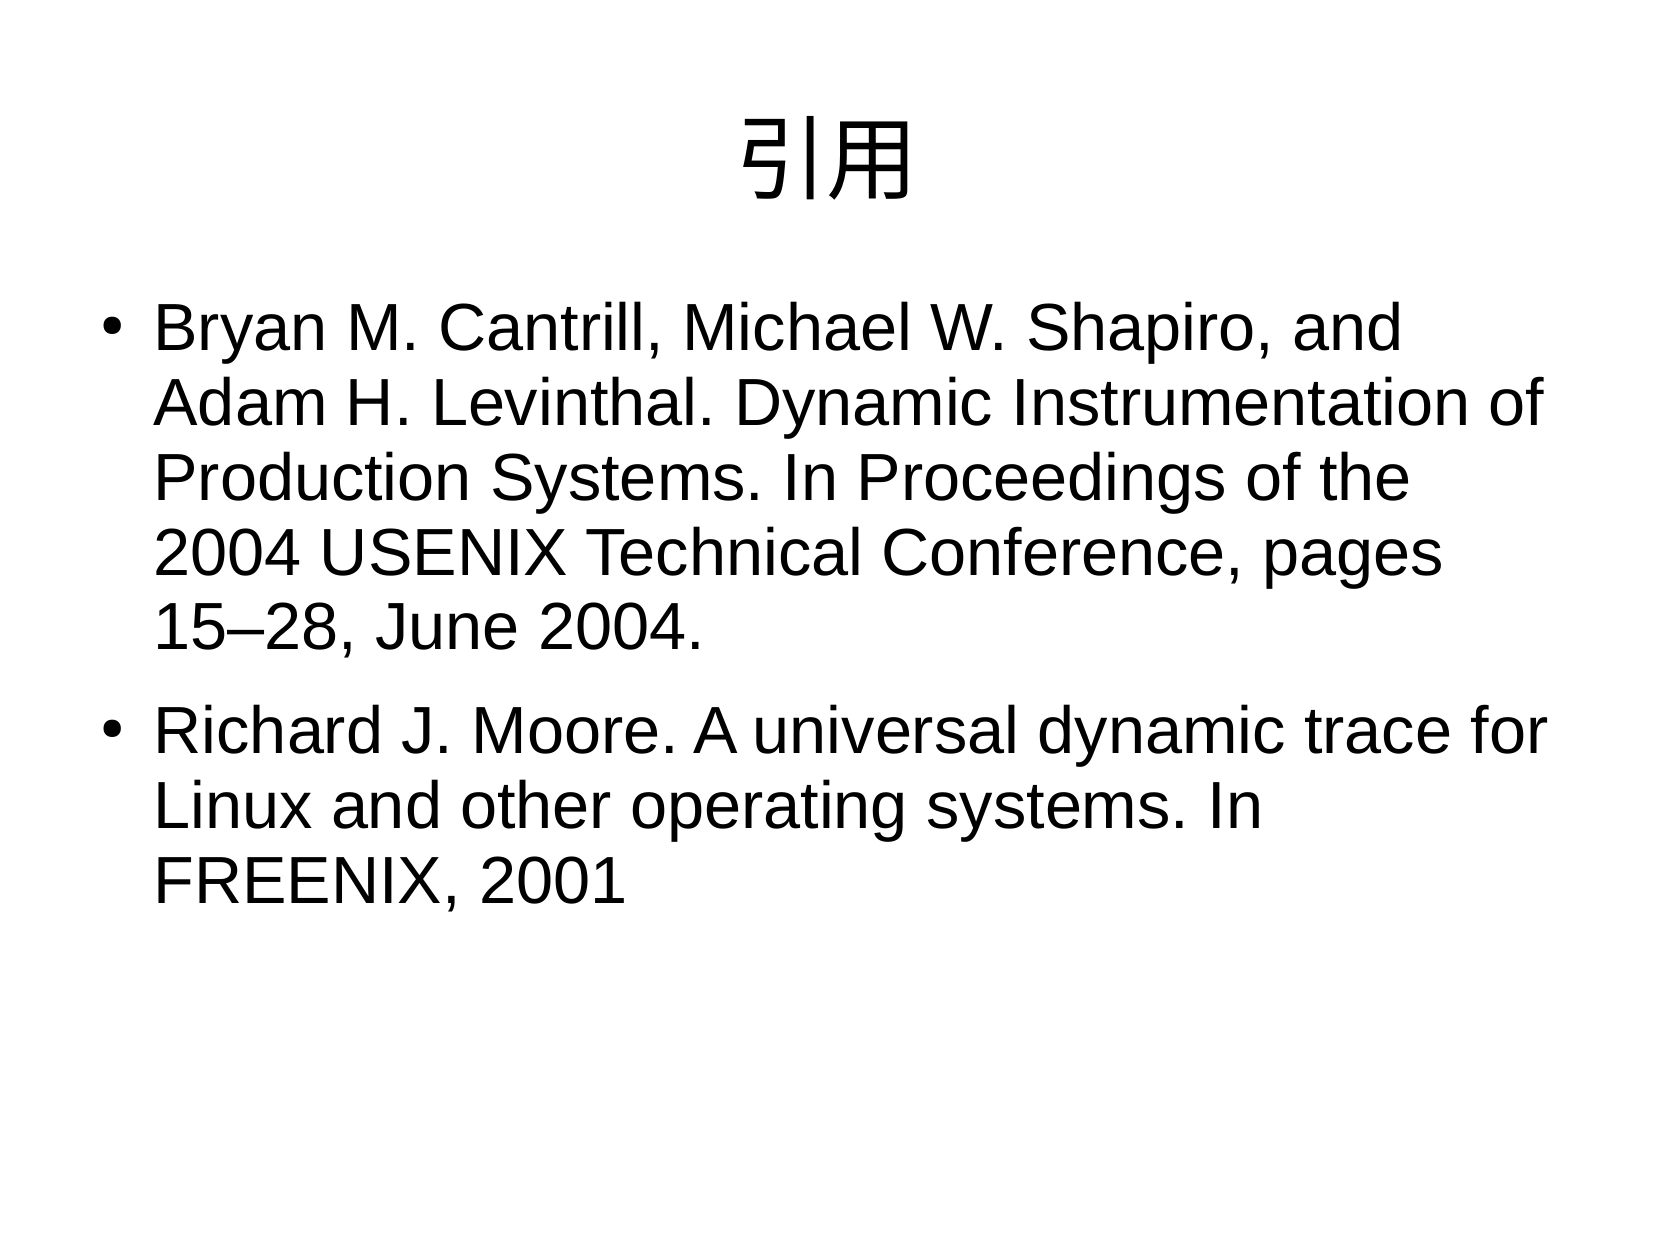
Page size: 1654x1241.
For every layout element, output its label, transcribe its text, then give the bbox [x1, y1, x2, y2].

title 引用 [82, 49, 1571, 257]
list Bryan M. Cantrill, Michael W. Shapiro, and Adam H. Levinthal. Dynamic Instrumentation of Production Systems. In Proceedings of the 2004 USENIX Technical Conference, pages 15–28, June 2004. Richard J. Moore. A universal dynamic trace for Linux and other operating systems. In FREENIX, 2001 [82, 290, 1571, 1010]
